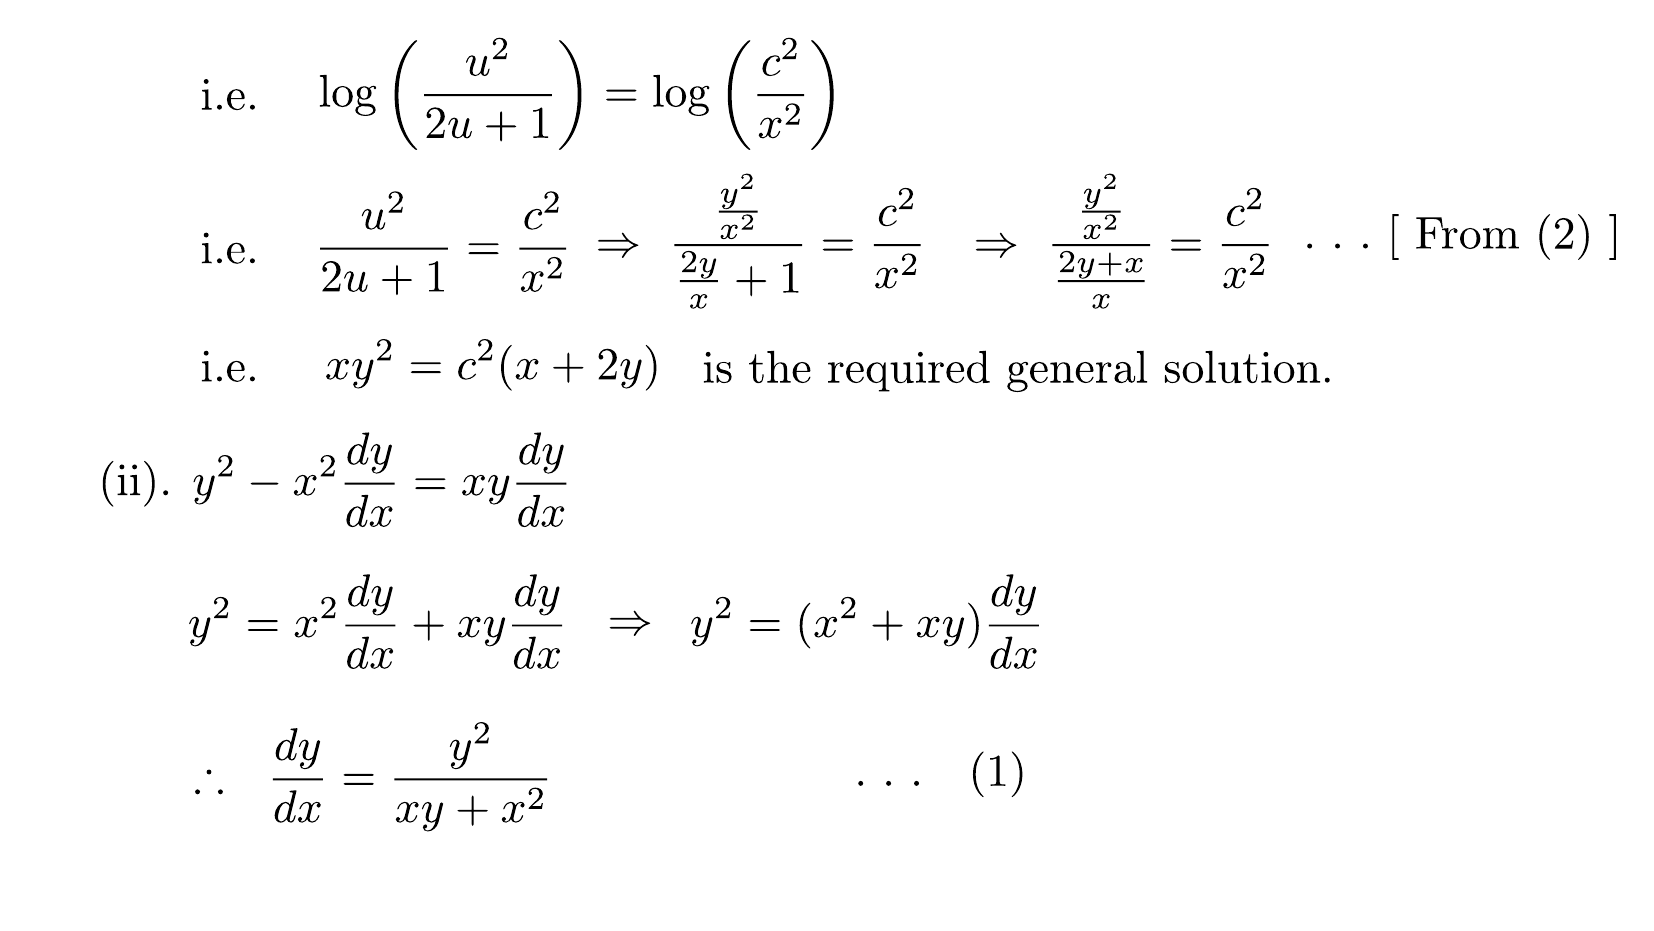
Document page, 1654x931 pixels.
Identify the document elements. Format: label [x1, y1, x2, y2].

text_box [856, 751, 1023, 798]
text_box [189, 574, 563, 669]
text_box [326, 339, 657, 391]
text_box [201, 232, 255, 264]
text_box [201, 350, 255, 382]
text_box [1305, 214, 1616, 260]
text_box [674, 173, 921, 309]
subtitle [47, 28, 1623, 896]
text_box [100, 432, 567, 528]
text_box [1052, 173, 1269, 309]
text_box [703, 350, 1330, 393]
text_box [201, 79, 255, 111]
text_box [319, 37, 834, 150]
text_box [320, 191, 567, 296]
text_box [597, 232, 639, 258]
text_box [975, 232, 1017, 258]
text_box [691, 574, 1039, 669]
text_box [609, 610, 651, 636]
text_box [195, 722, 548, 832]
